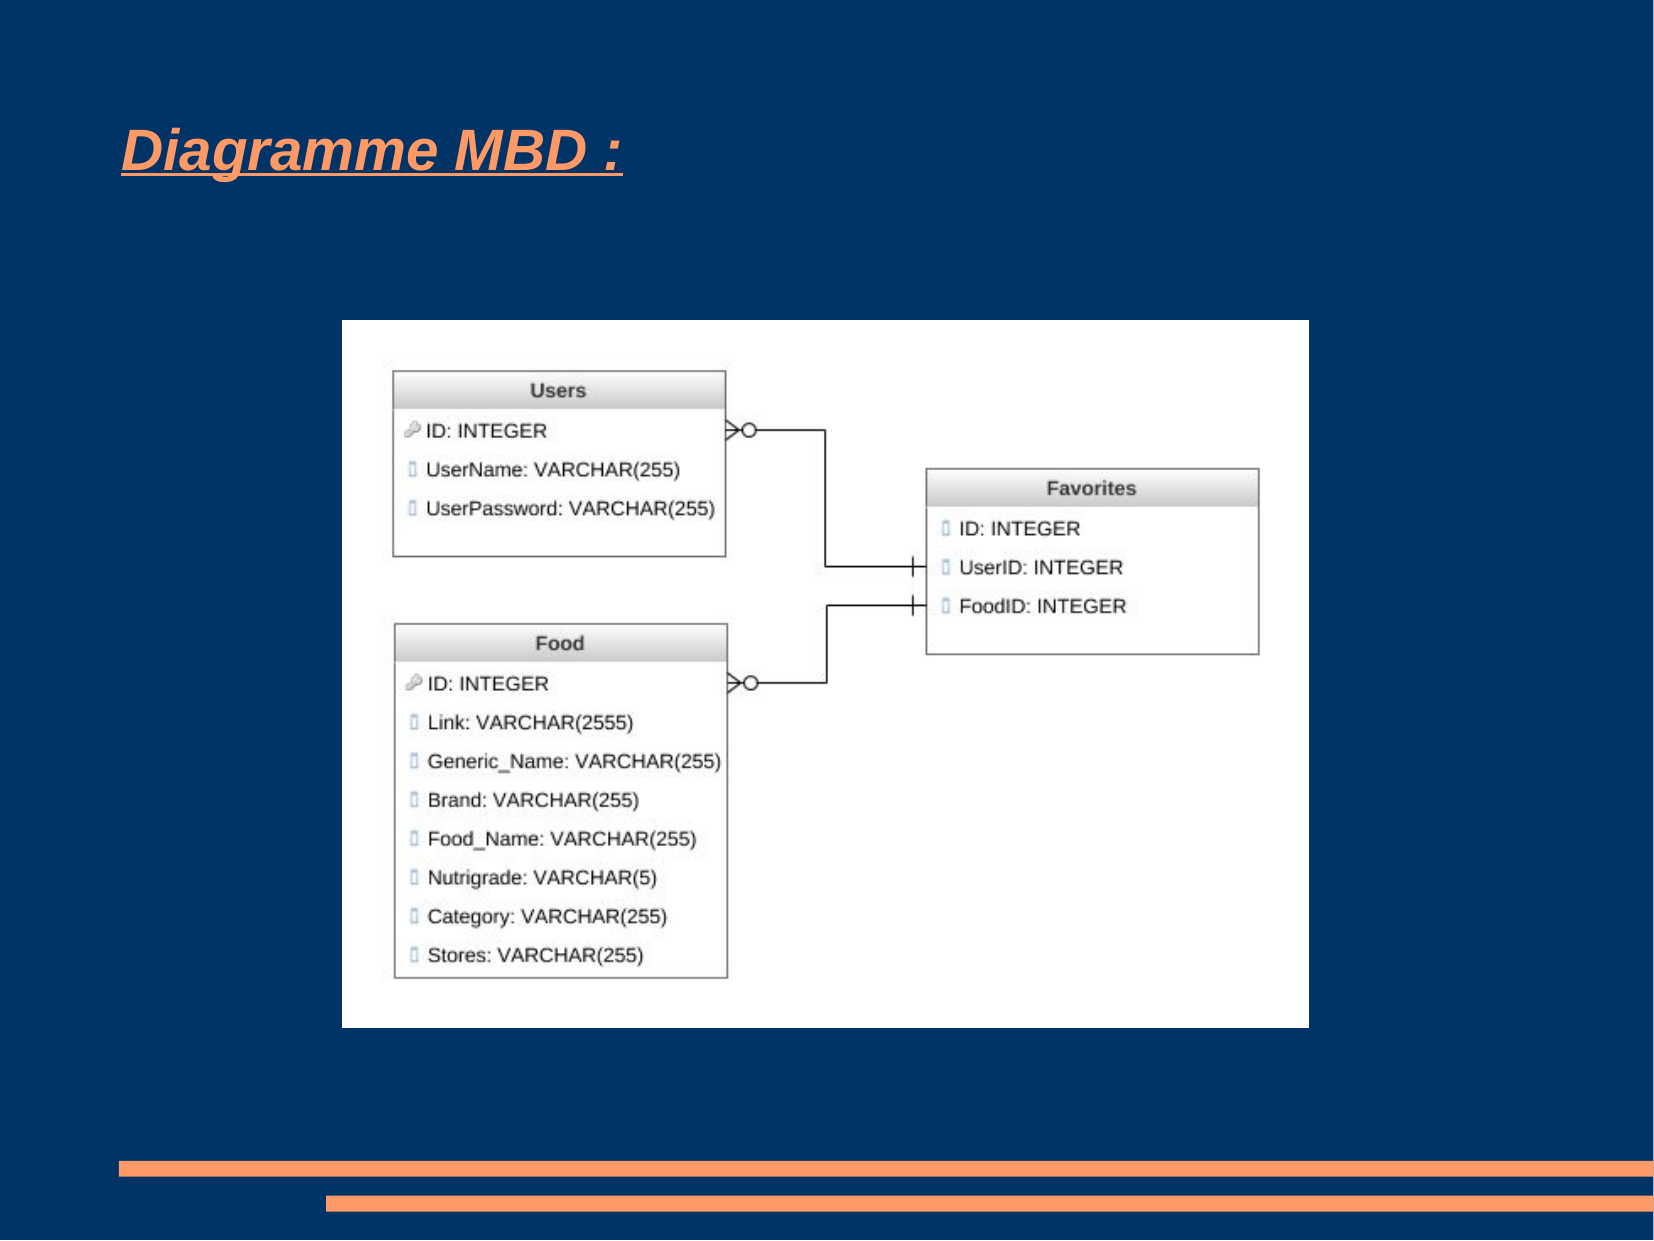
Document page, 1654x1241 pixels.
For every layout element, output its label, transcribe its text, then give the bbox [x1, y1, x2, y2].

title Diagramme MBD : [121, 46, 1534, 254]
picture [342, 320, 1309, 1028]
